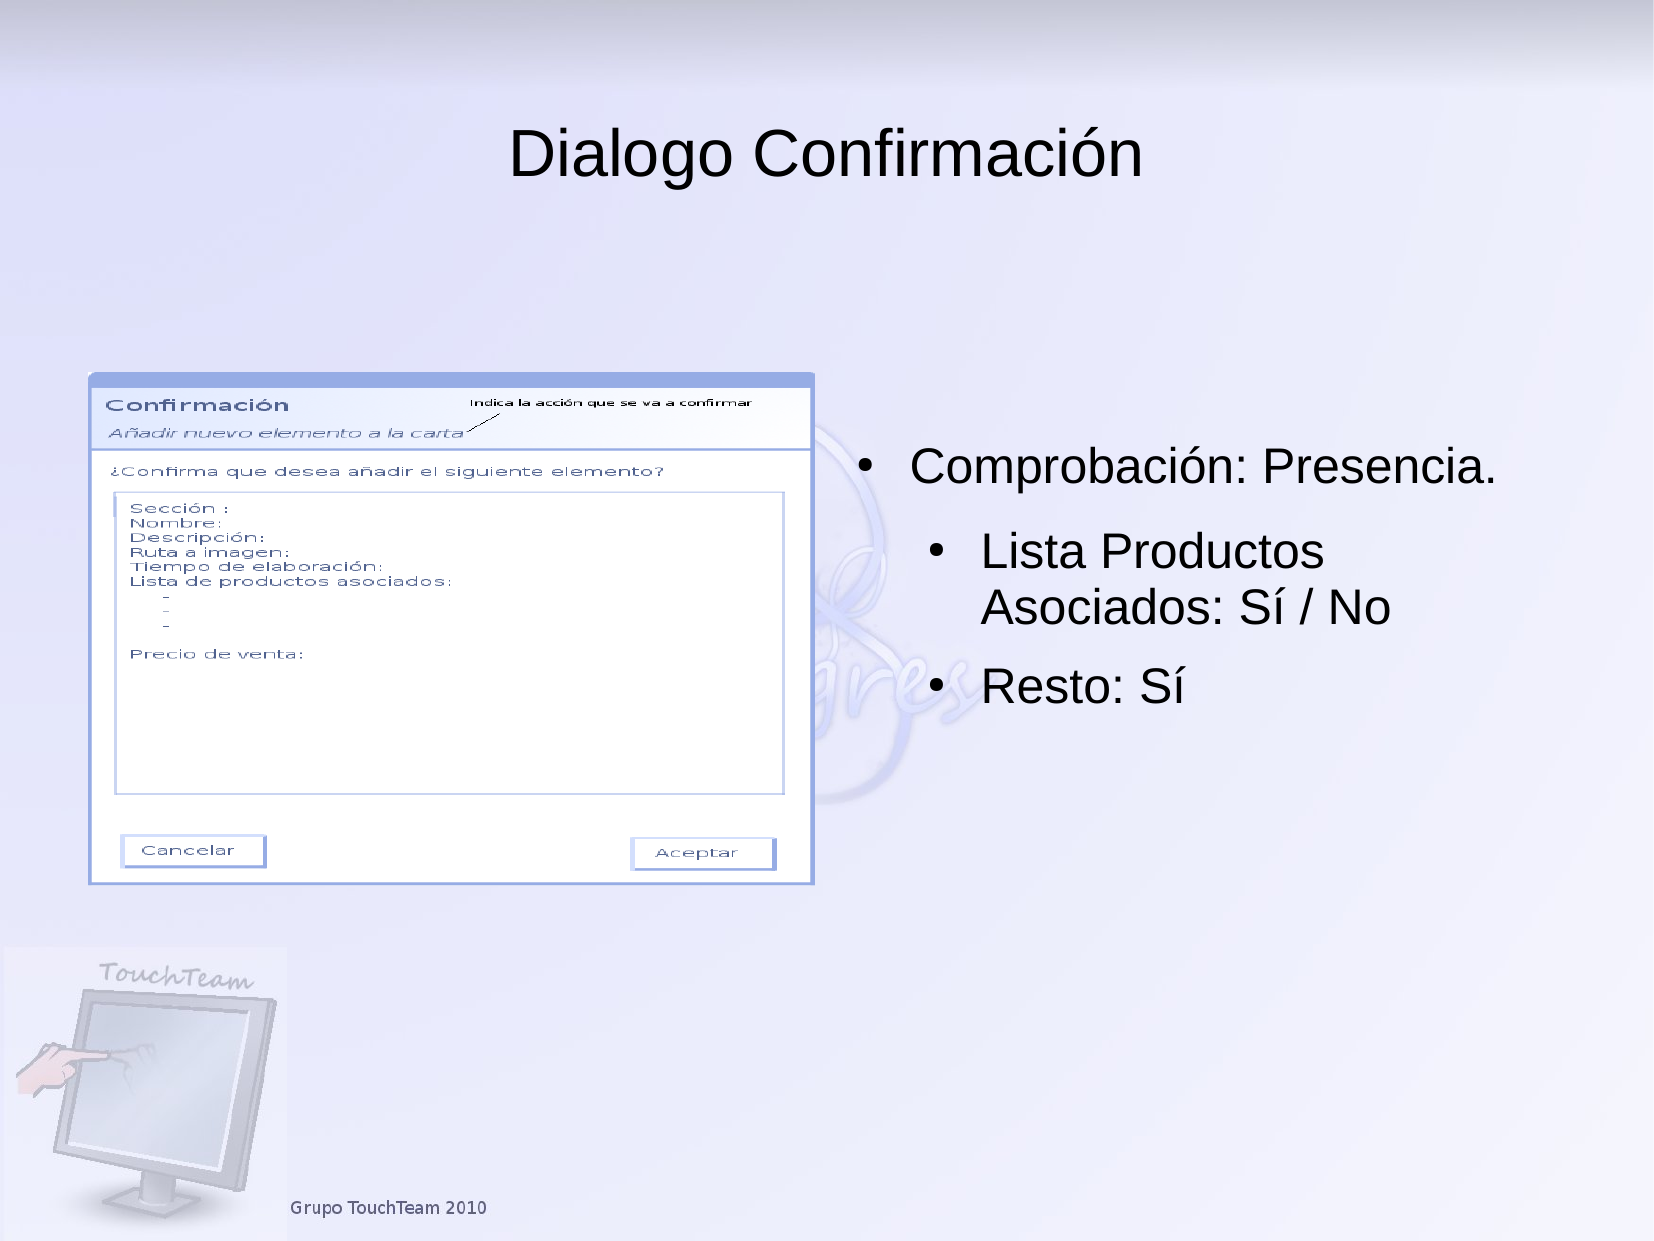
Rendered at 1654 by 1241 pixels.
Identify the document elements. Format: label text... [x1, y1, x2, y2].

list Comprobación: Presencia. Lista Productos Asociados: Sí / No Resto: Sí [838, 437, 1565, 798]
picture [0, 0, 1654, 1241]
title Dialogo Confirmación [82, 56, 1571, 250]
